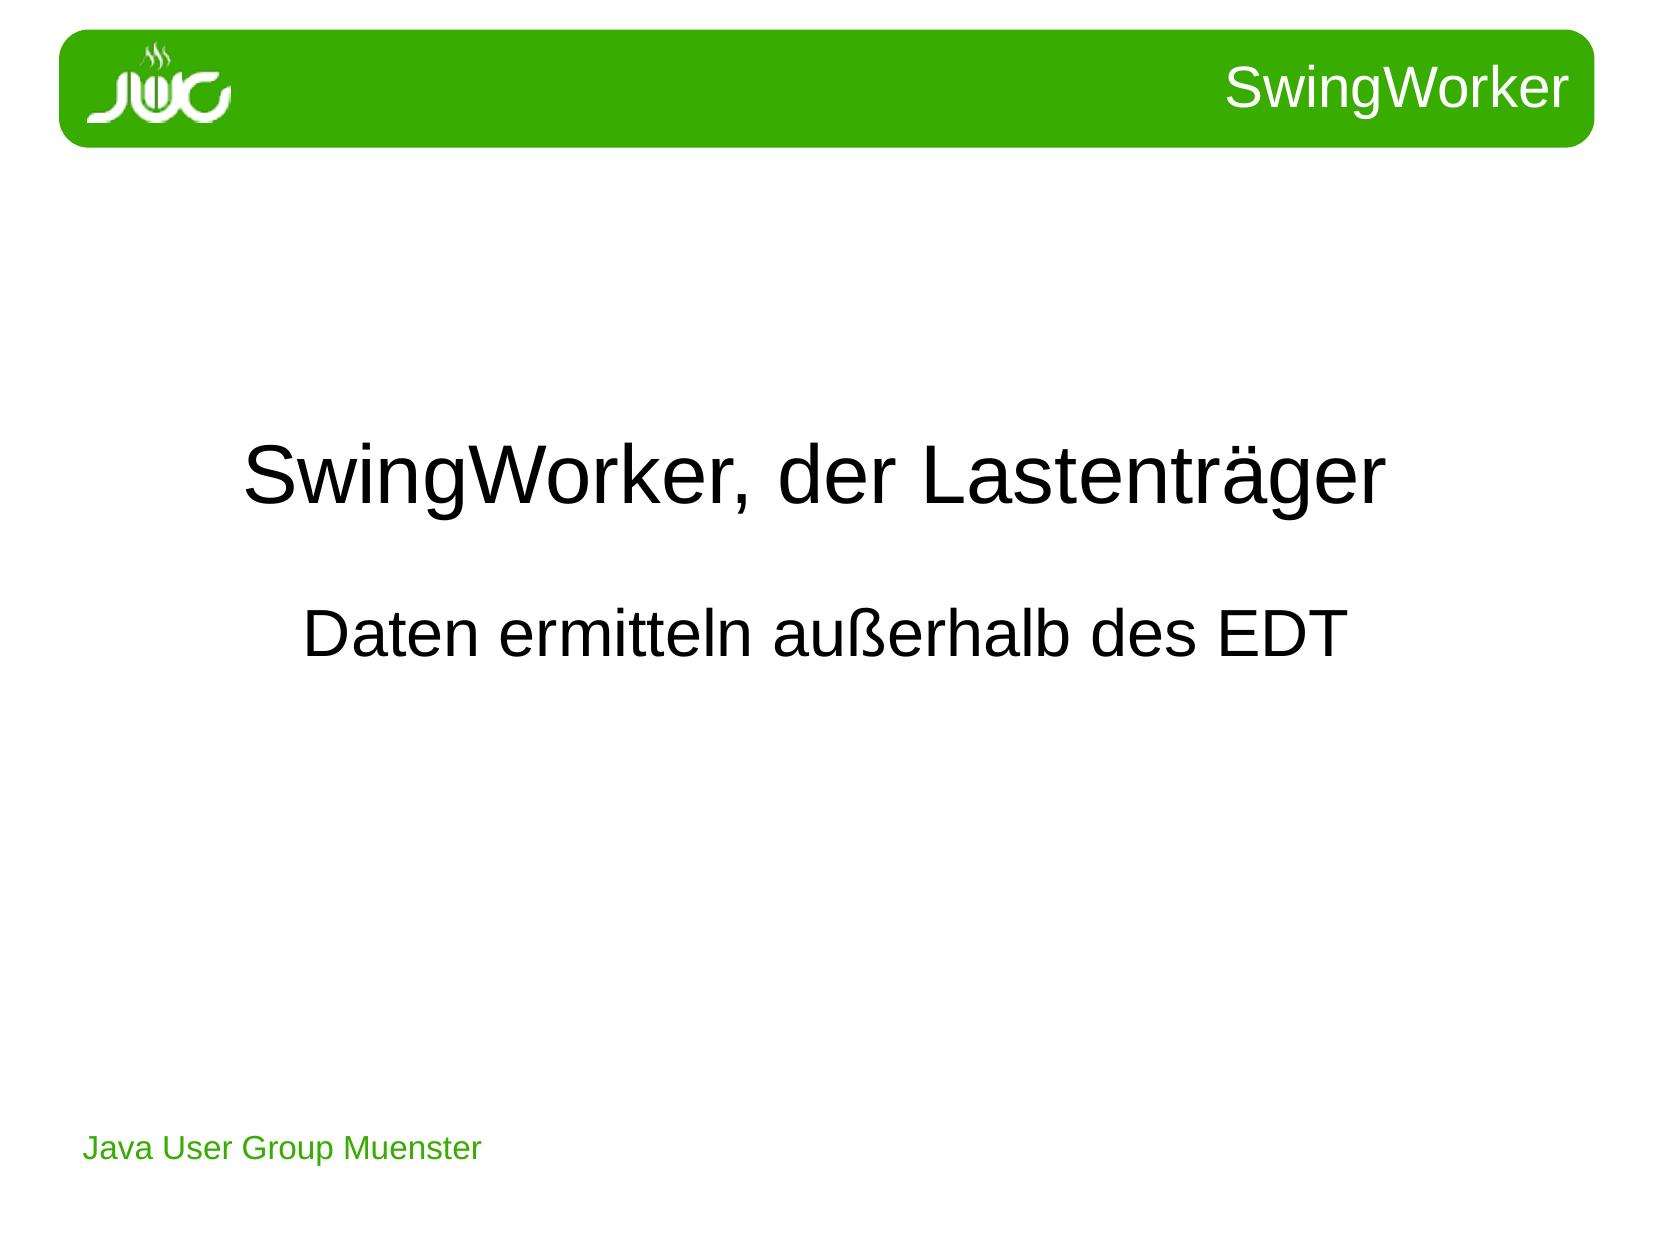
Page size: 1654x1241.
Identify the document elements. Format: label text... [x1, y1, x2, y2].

picture [87, 41, 231, 119]
title SwingWorker [265, 0, 1571, 119]
subtitle SwingWorker, der Lastenträger Daten ermitteln außerhalb des EDT [82, 119, 1571, 1054]
